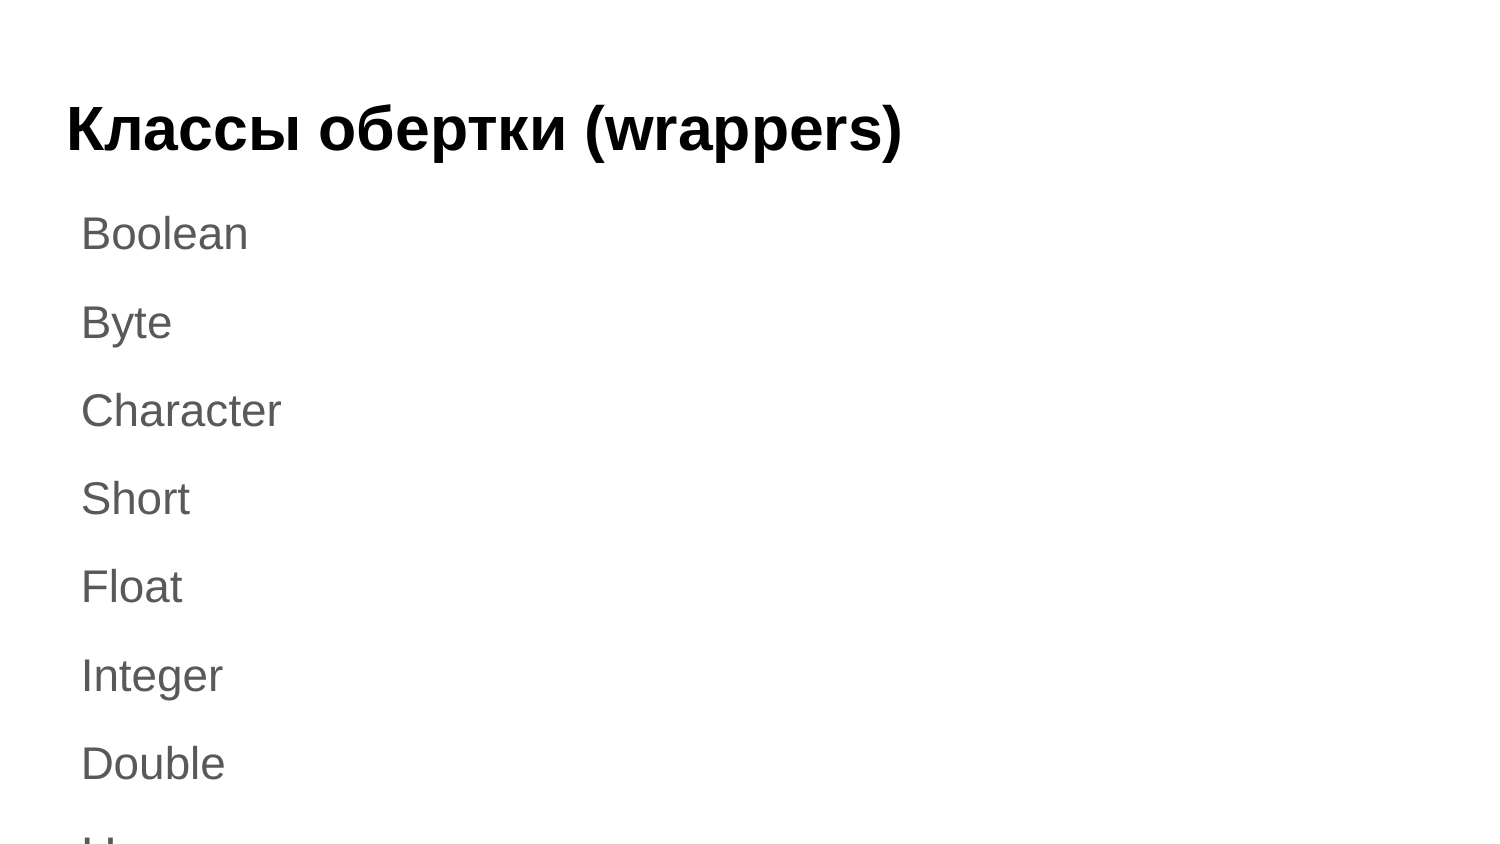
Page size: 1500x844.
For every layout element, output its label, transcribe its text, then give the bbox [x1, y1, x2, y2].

title Классы обертки (wrappers) [51, 72, 1449, 167]
list Boolean Byte Character Short Float Integer Double Неизменяемые типы [51, 189, 1449, 750]
